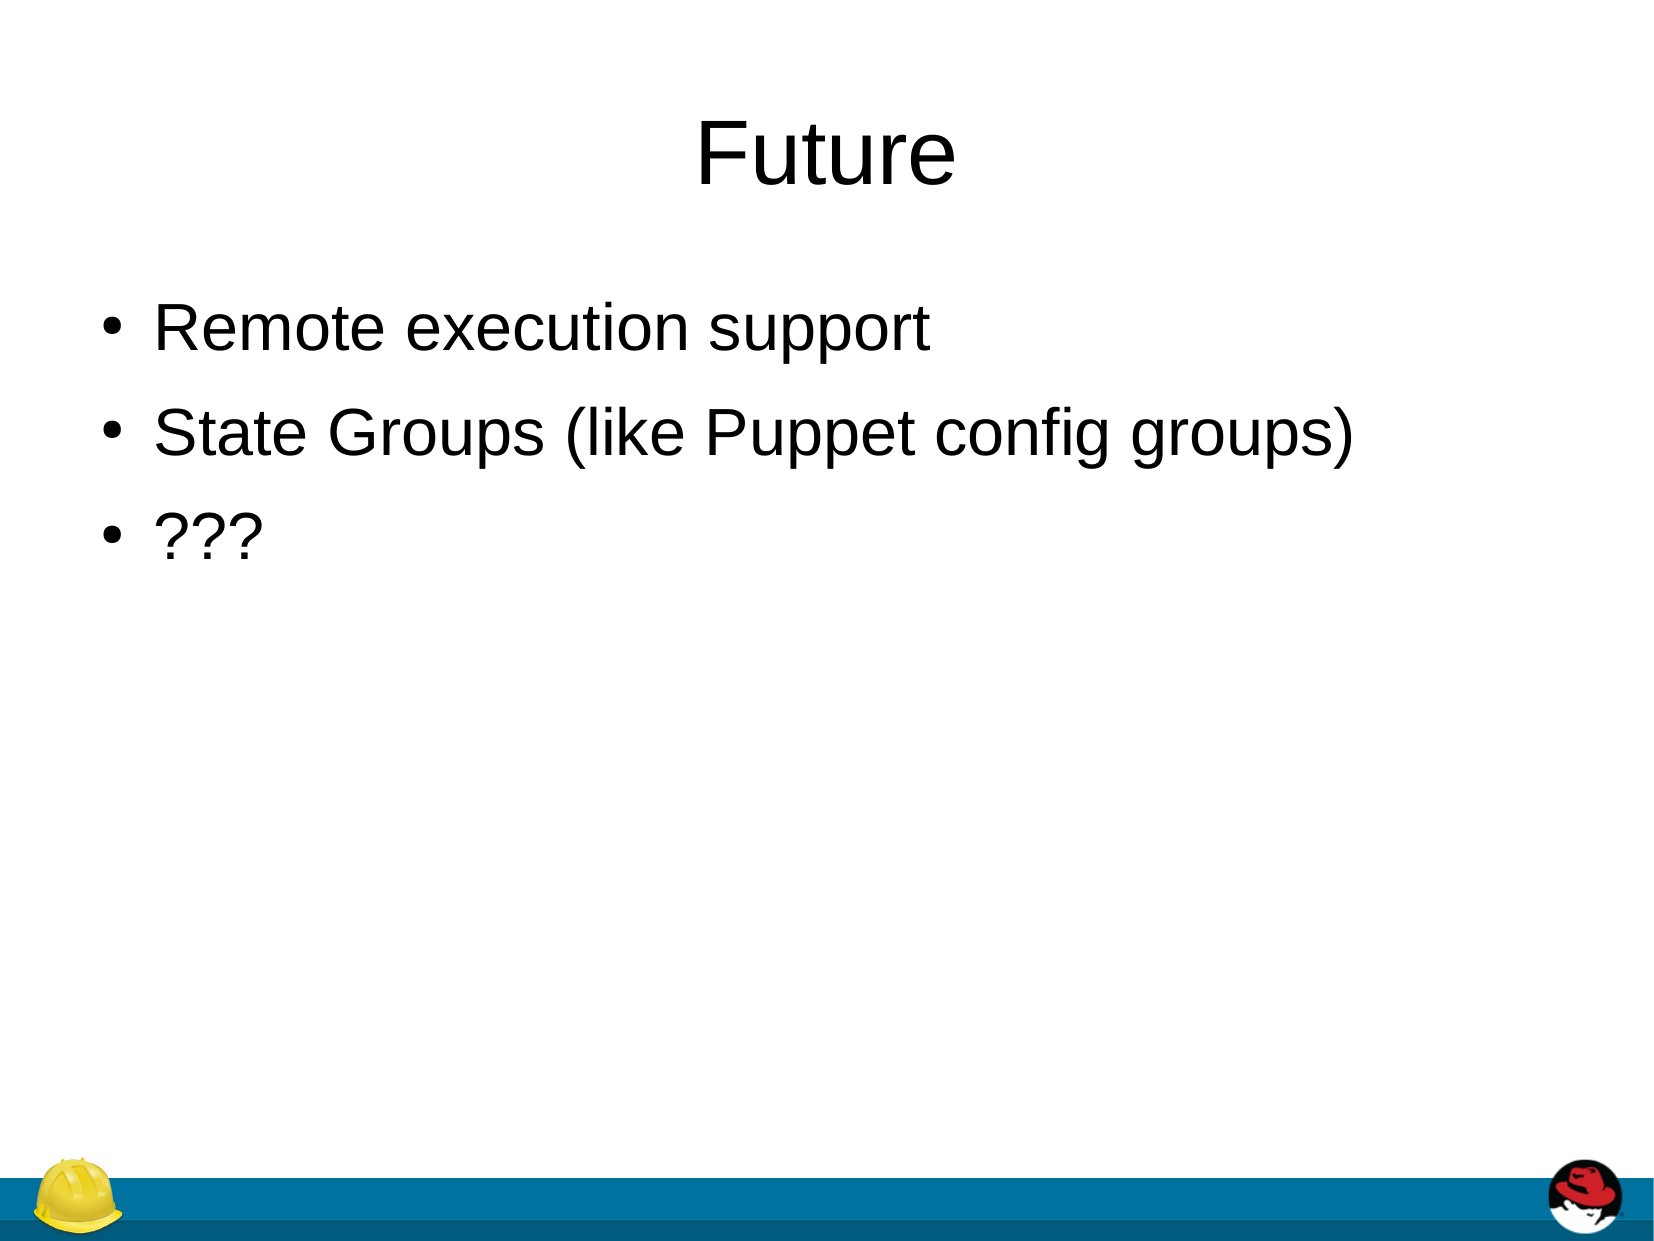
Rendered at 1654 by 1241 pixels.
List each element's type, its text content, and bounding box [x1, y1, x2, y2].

title Future [82, 49, 1571, 257]
picture [1547, 1157, 1630, 1233]
list Remote execution support State Groups (like Puppet config groups) ??? [82, 290, 1571, 1010]
picture [23, 1145, 130, 1235]
